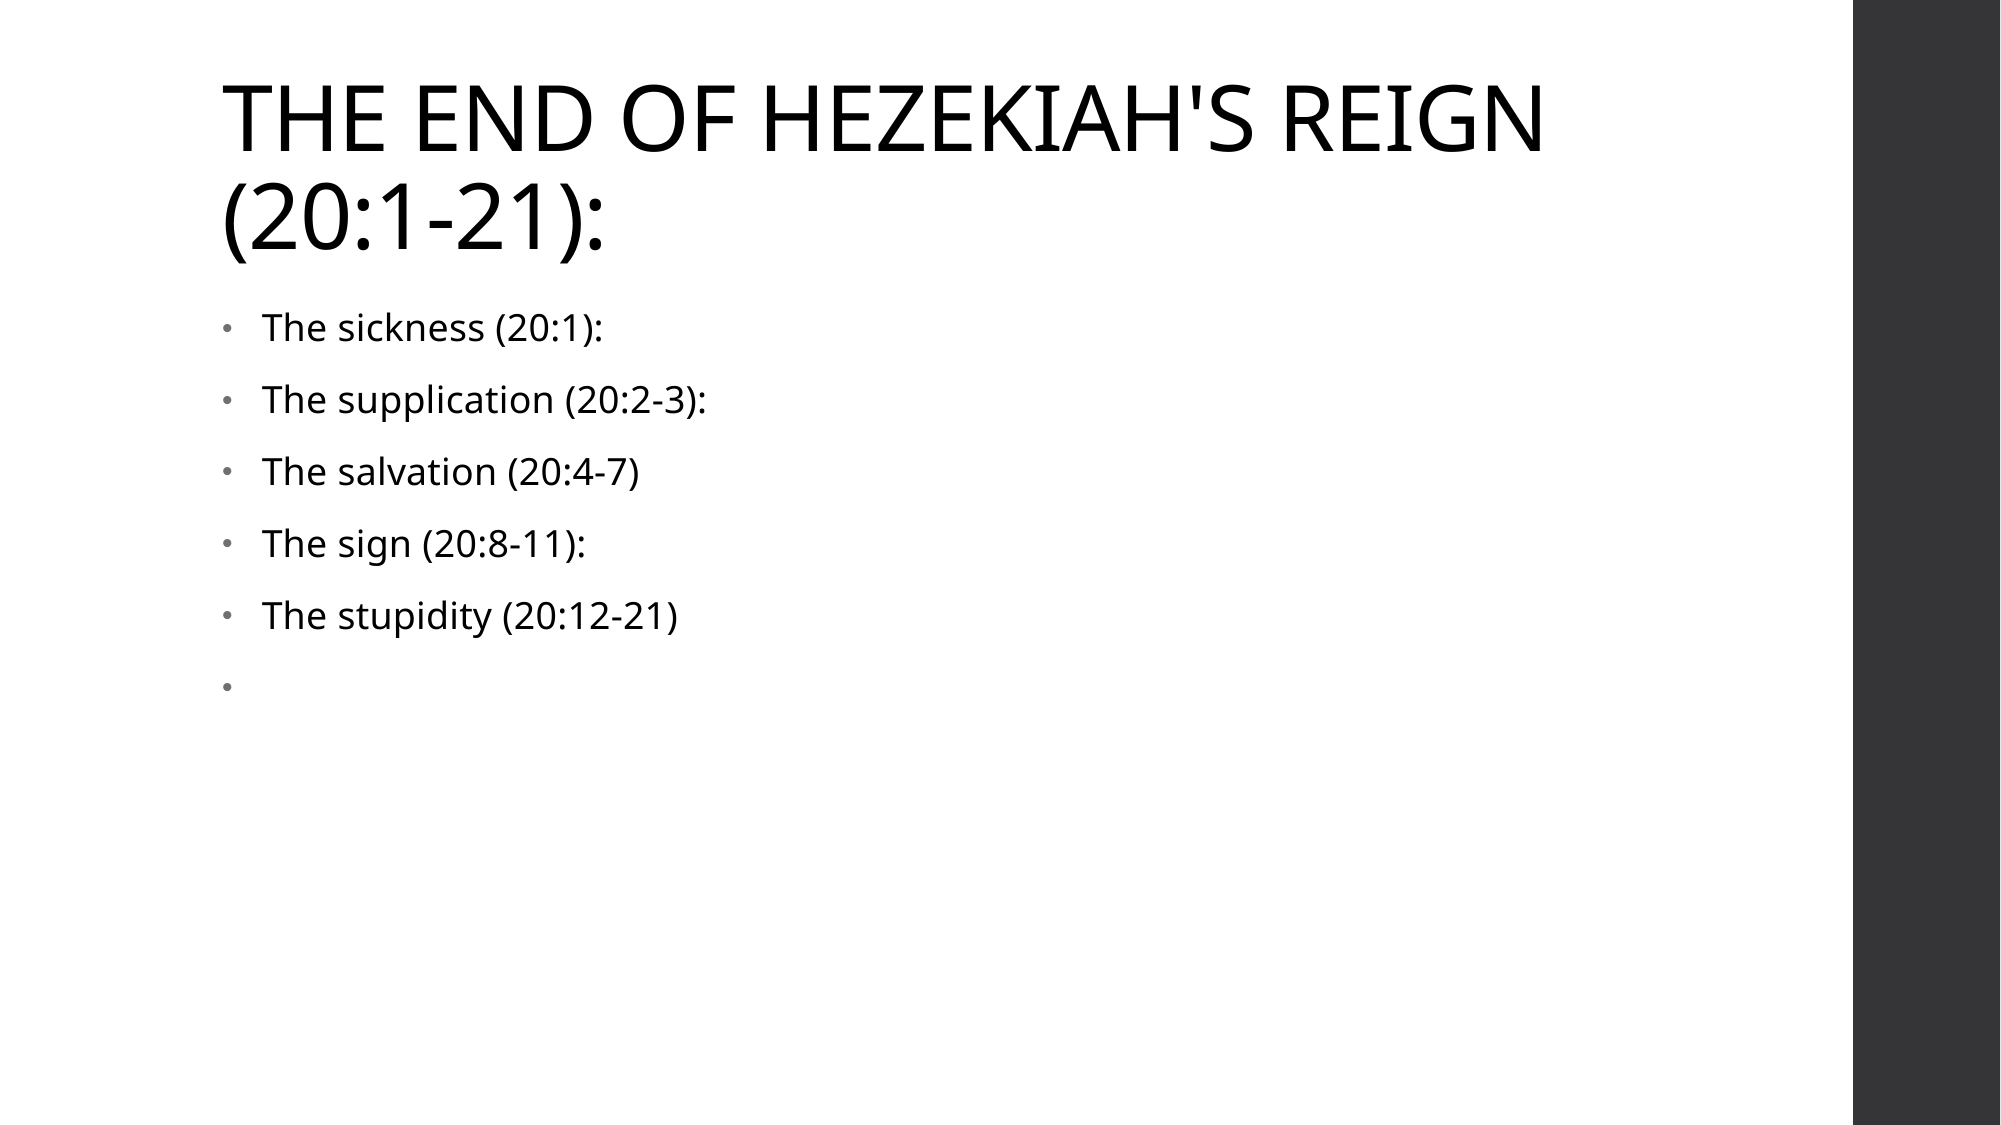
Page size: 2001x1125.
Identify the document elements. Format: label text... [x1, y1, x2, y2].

list The sickness (20:1): The supplication (20:2-3): The salvation (20:4-7) The sign (20:8-11): The stupidity (20:12-21) [206, 299, 1617, 1014]
title THE END OF HEZEKIAH'S REIGN (20:1-21): [206, 60, 1797, 278]
